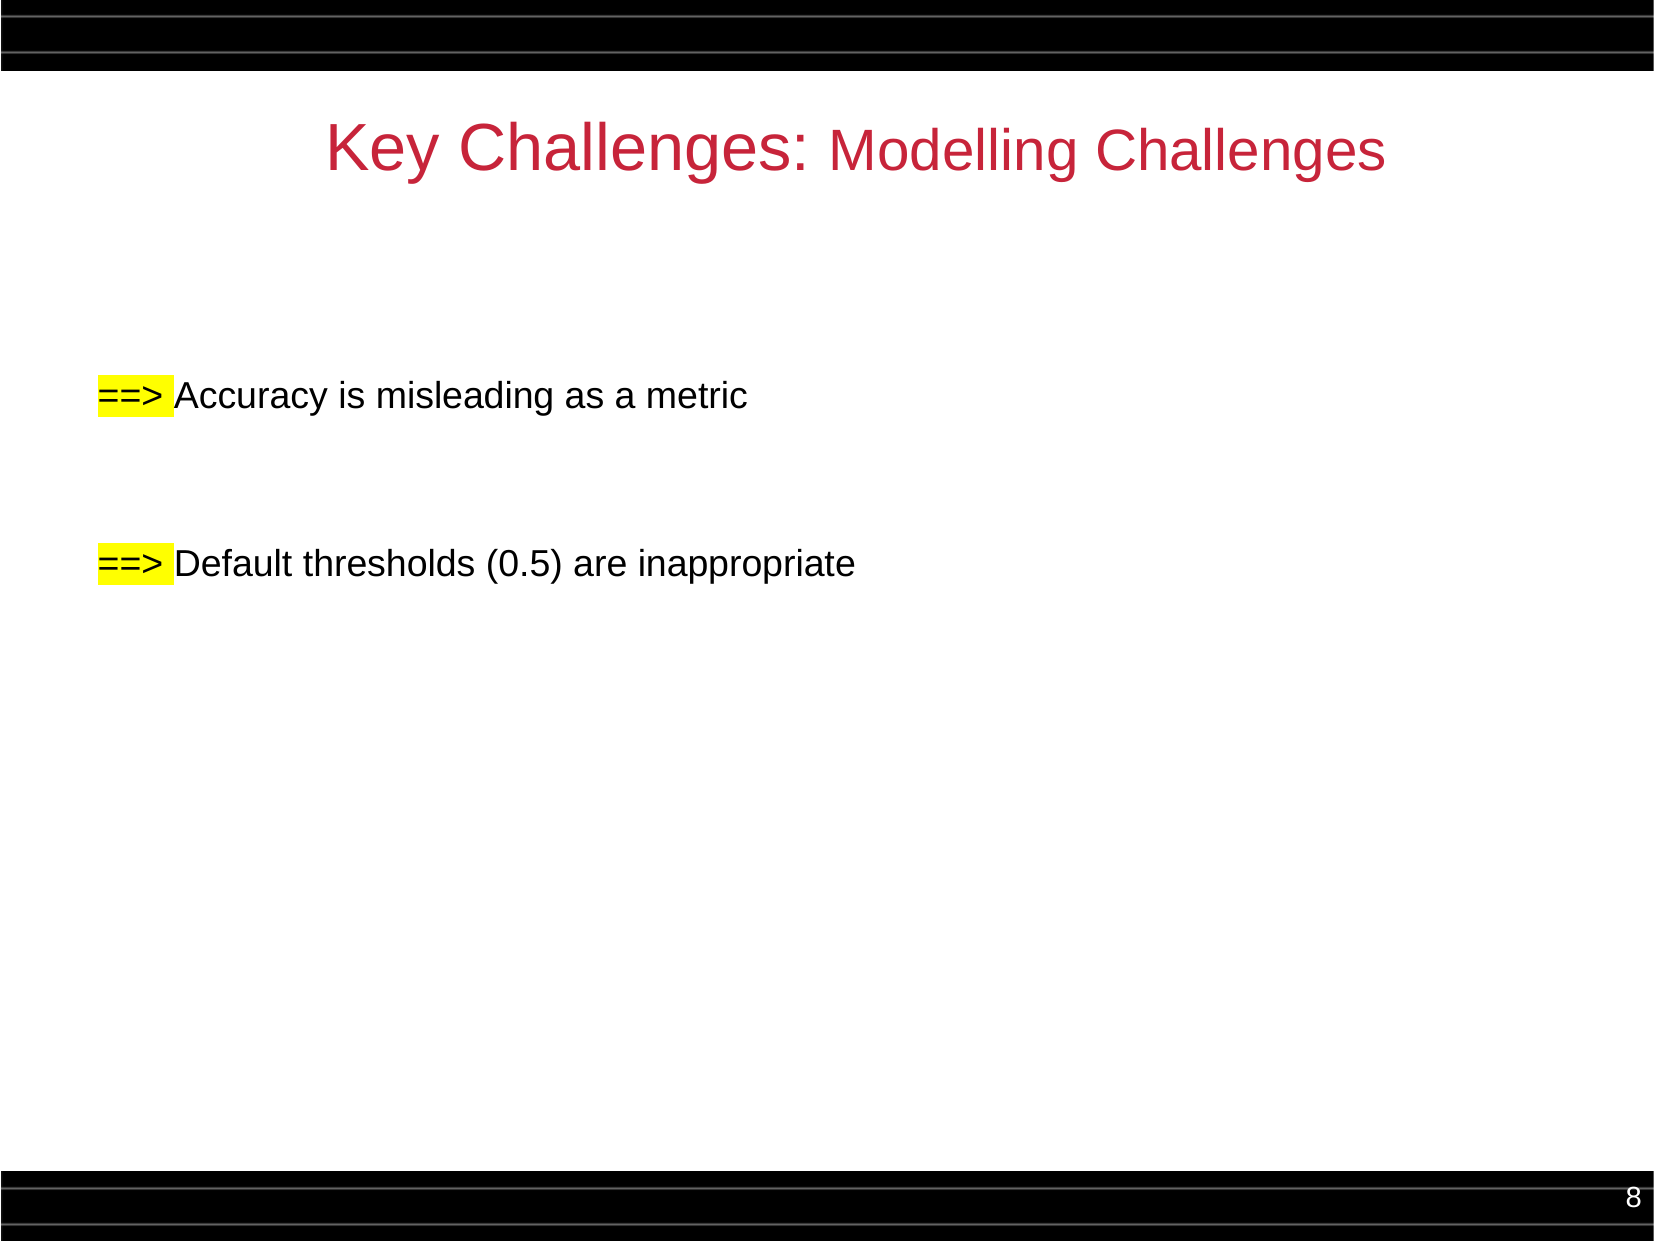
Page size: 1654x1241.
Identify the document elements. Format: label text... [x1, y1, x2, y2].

picture [1, 1171, 1654, 1241]
text_box ==> Accuracy is misleading as a metric ==> Default thresholds (0.5) are inappropriate [82, 283, 1595, 984]
title Key Challenges: Modelling Challenges [153, 70, 1560, 225]
picture [1, 0, 1654, 71]
